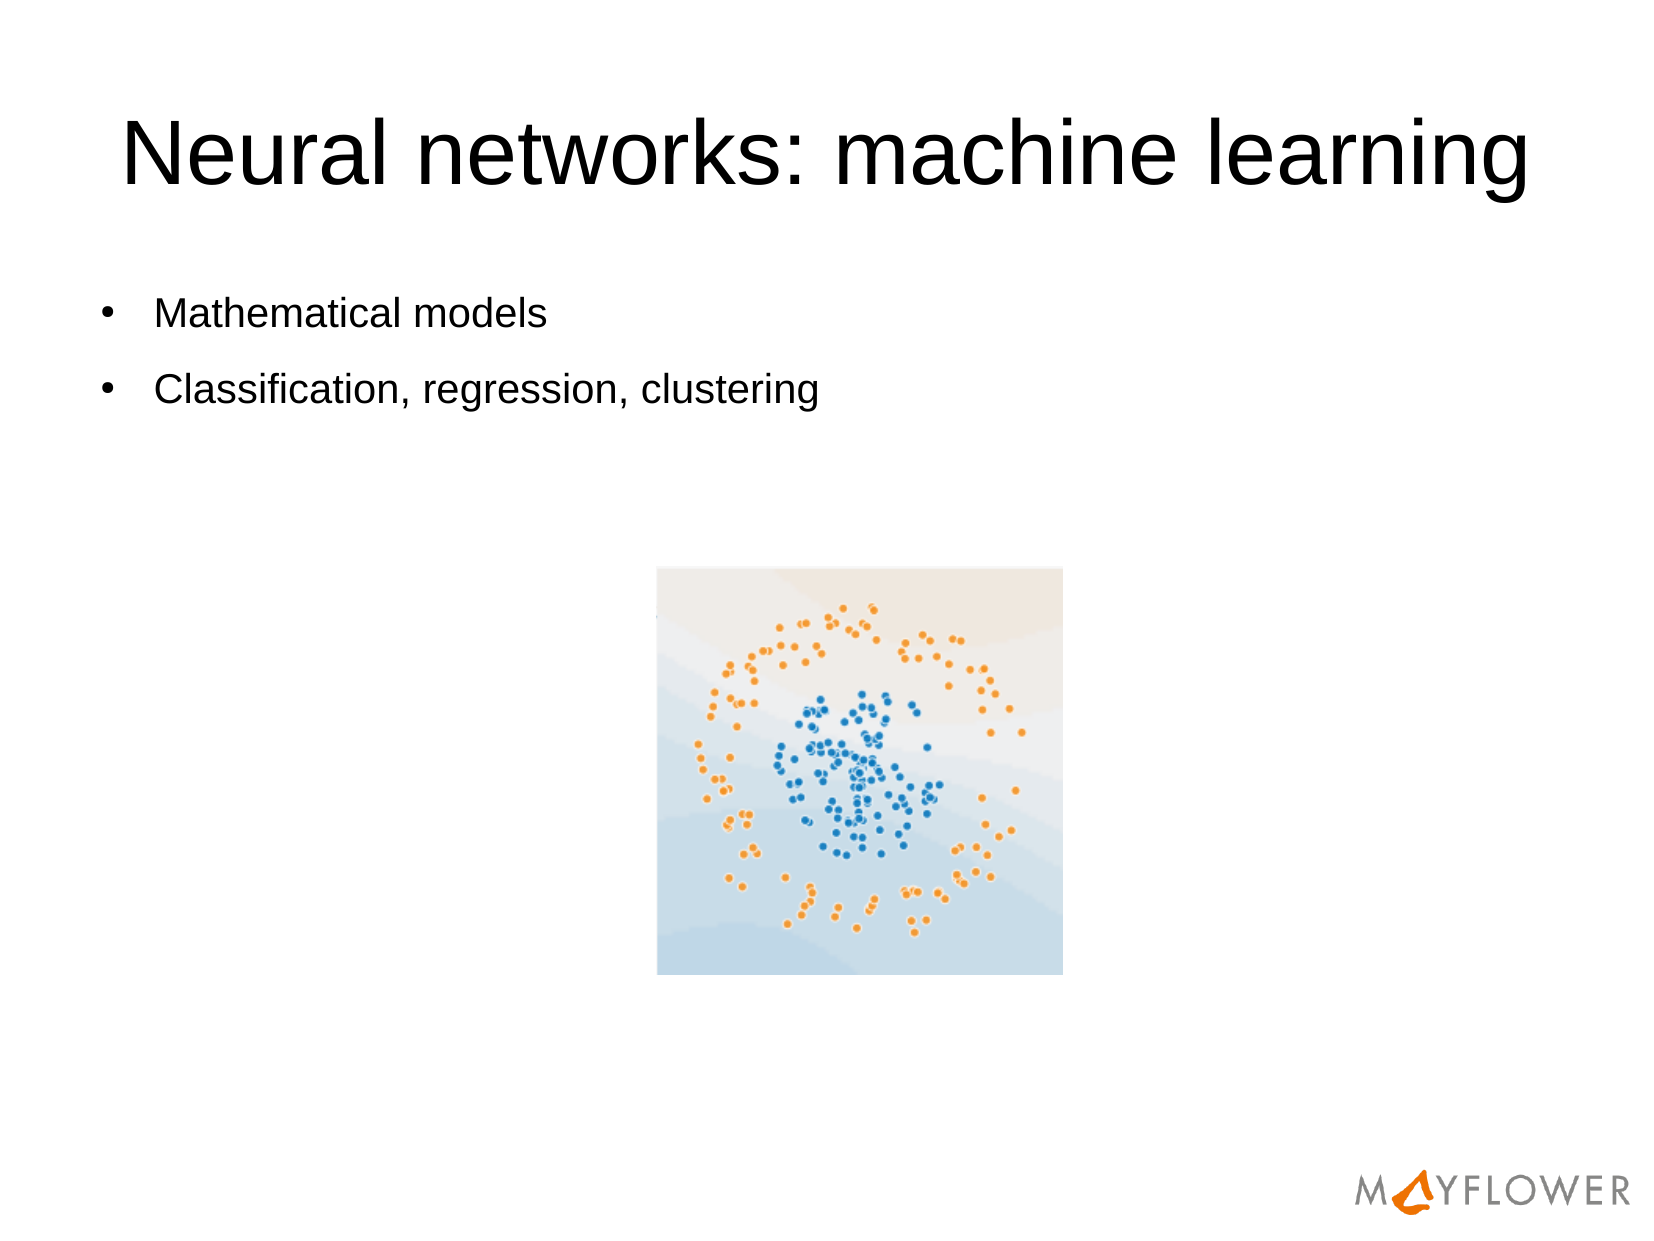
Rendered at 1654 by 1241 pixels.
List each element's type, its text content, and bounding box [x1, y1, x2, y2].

title Neural networks: machine learning [82, 49, 1571, 257]
list Mathematical models Classification, regression, clustering [82, 290, 1571, 1010]
picture [1355, 1169, 1630, 1215]
picture [656, 566, 1063, 975]
